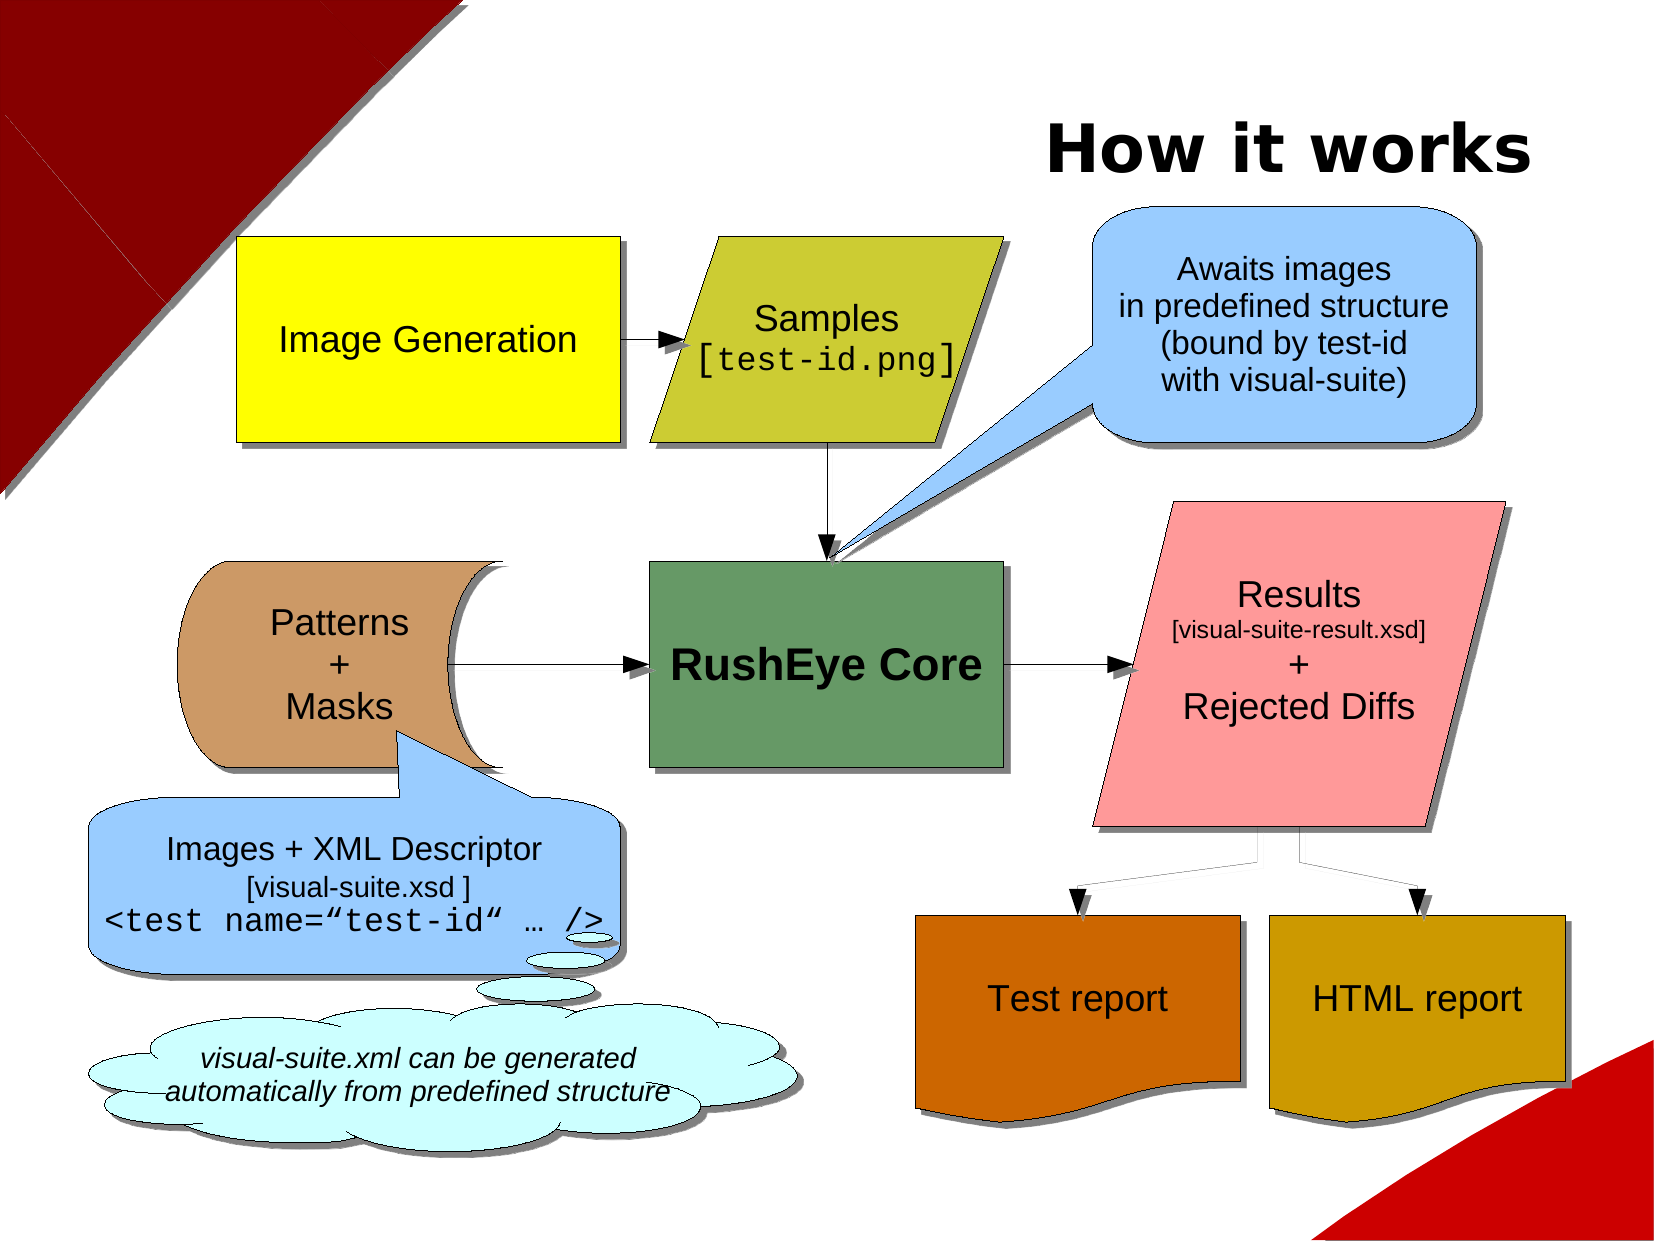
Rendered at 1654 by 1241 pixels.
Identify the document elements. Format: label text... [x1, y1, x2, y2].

text_box Awaits images in predefined structure (bound by test-id with visual-suite) [829, 206, 1477, 558]
text_box Samples [test-id.png] [649, 236, 1004, 443]
text_box visual-suite.xml can be generated automatically from predefined structure [88, 1003, 798, 1152]
text_box Image Generation [236, 236, 621, 443]
text_box HTML report [1269, 915, 1566, 1123]
text_box visual-suite.xml can be generated automatically from predefined structure [476, 976, 595, 1002]
text_box RushEye Core [649, 561, 1004, 768]
text_box Test report [915, 915, 1241, 1123]
title How it works [121, 53, 1534, 247]
text_box Patterns + Masks [177, 561, 503, 768]
text_box Images + XML Descriptor [visual-suite.xsd ] <test name=“test-id“ … /> [88, 730, 621, 975]
text_box Results [visual-suite-result.xsd] + Rejected Diffs [1092, 501, 1506, 827]
